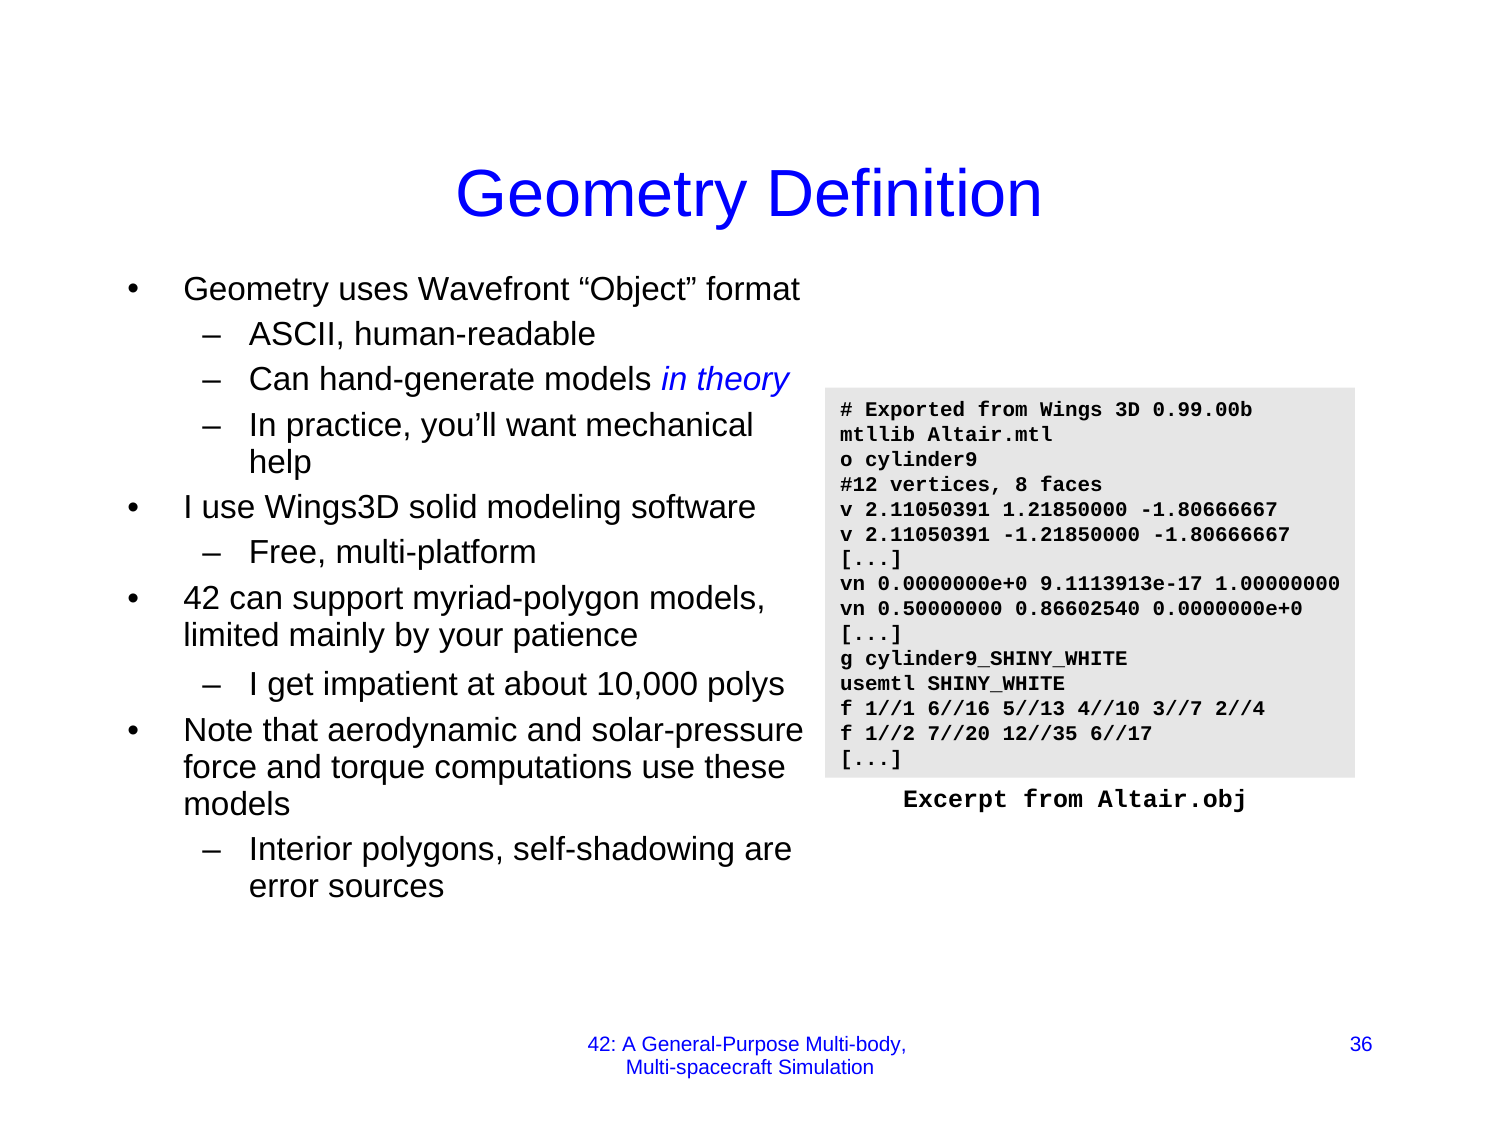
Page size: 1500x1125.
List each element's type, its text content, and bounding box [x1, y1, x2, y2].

list Geometry uses Wavefront “Object” format ASCII, human-readable Can hand-generate models in theory In practice, you’ll want mechanical help I use Wings3D solid modeling software Free, multi-platform 42 can support myriad-polygon models, limited mainly by your patience I get impatient at about 10,000 polys Note that aerodynamic and solar-pressure force and torque computations use these models Interior polygons, self-shadowing are error sources [112, 262, 825, 938]
title Geometry Definition [112, 99, 1388, 288]
text_box # Exported from Wings 3D 0.99.00b mtllib Altair.mtl o cylinder9 #12 vertices, 8 faces v 2.11050391 1.21850000 -1.80666667 v 2.11050391 -1.21850000 -1.80666667 [...] vn 0.0000000e+0 9.1113913e-17 1.00000000 vn 0.50000000 0.86602540 0.0000000e+0 [...] g cylinder9_SHINY_WHITE usemtl SHINY_WHITE f 1//1 6//16 5//13 4//10 3//7 2//4 f 1//2 7//20 12//35 6//17 [...] [825, 387, 1355, 778]
text_box Excerpt from Altair.obj [888, 774, 1264, 821]
